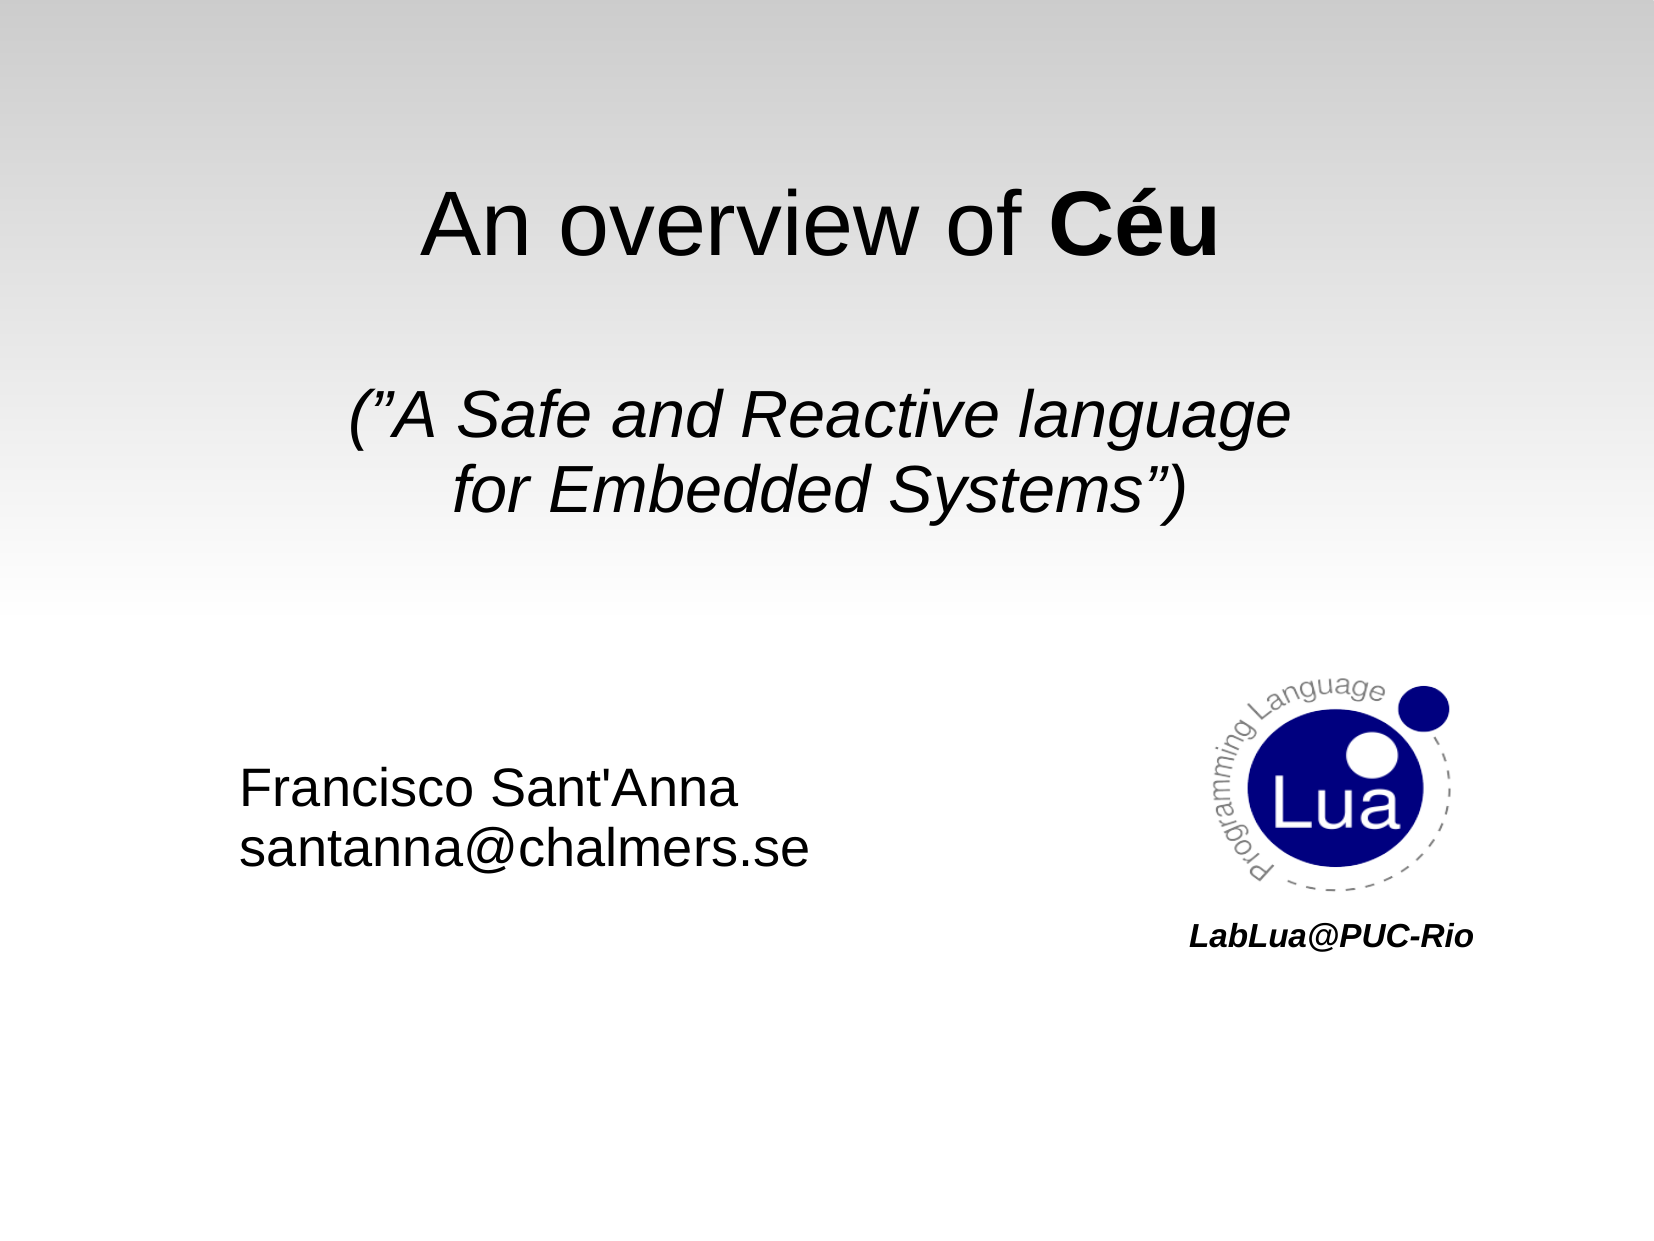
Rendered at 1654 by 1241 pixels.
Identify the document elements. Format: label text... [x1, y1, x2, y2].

text_box LabLua@PUC-Rio [1174, 910, 1501, 963]
subtitle An overview of Céu (”A Safe and Reactive language for Embedded Systems”) [76, 59, 1565, 640]
picture [1200, 664, 1463, 901]
text_box Francisco Sant'Anna santanna@chalmers.se [225, 750, 827, 886]
